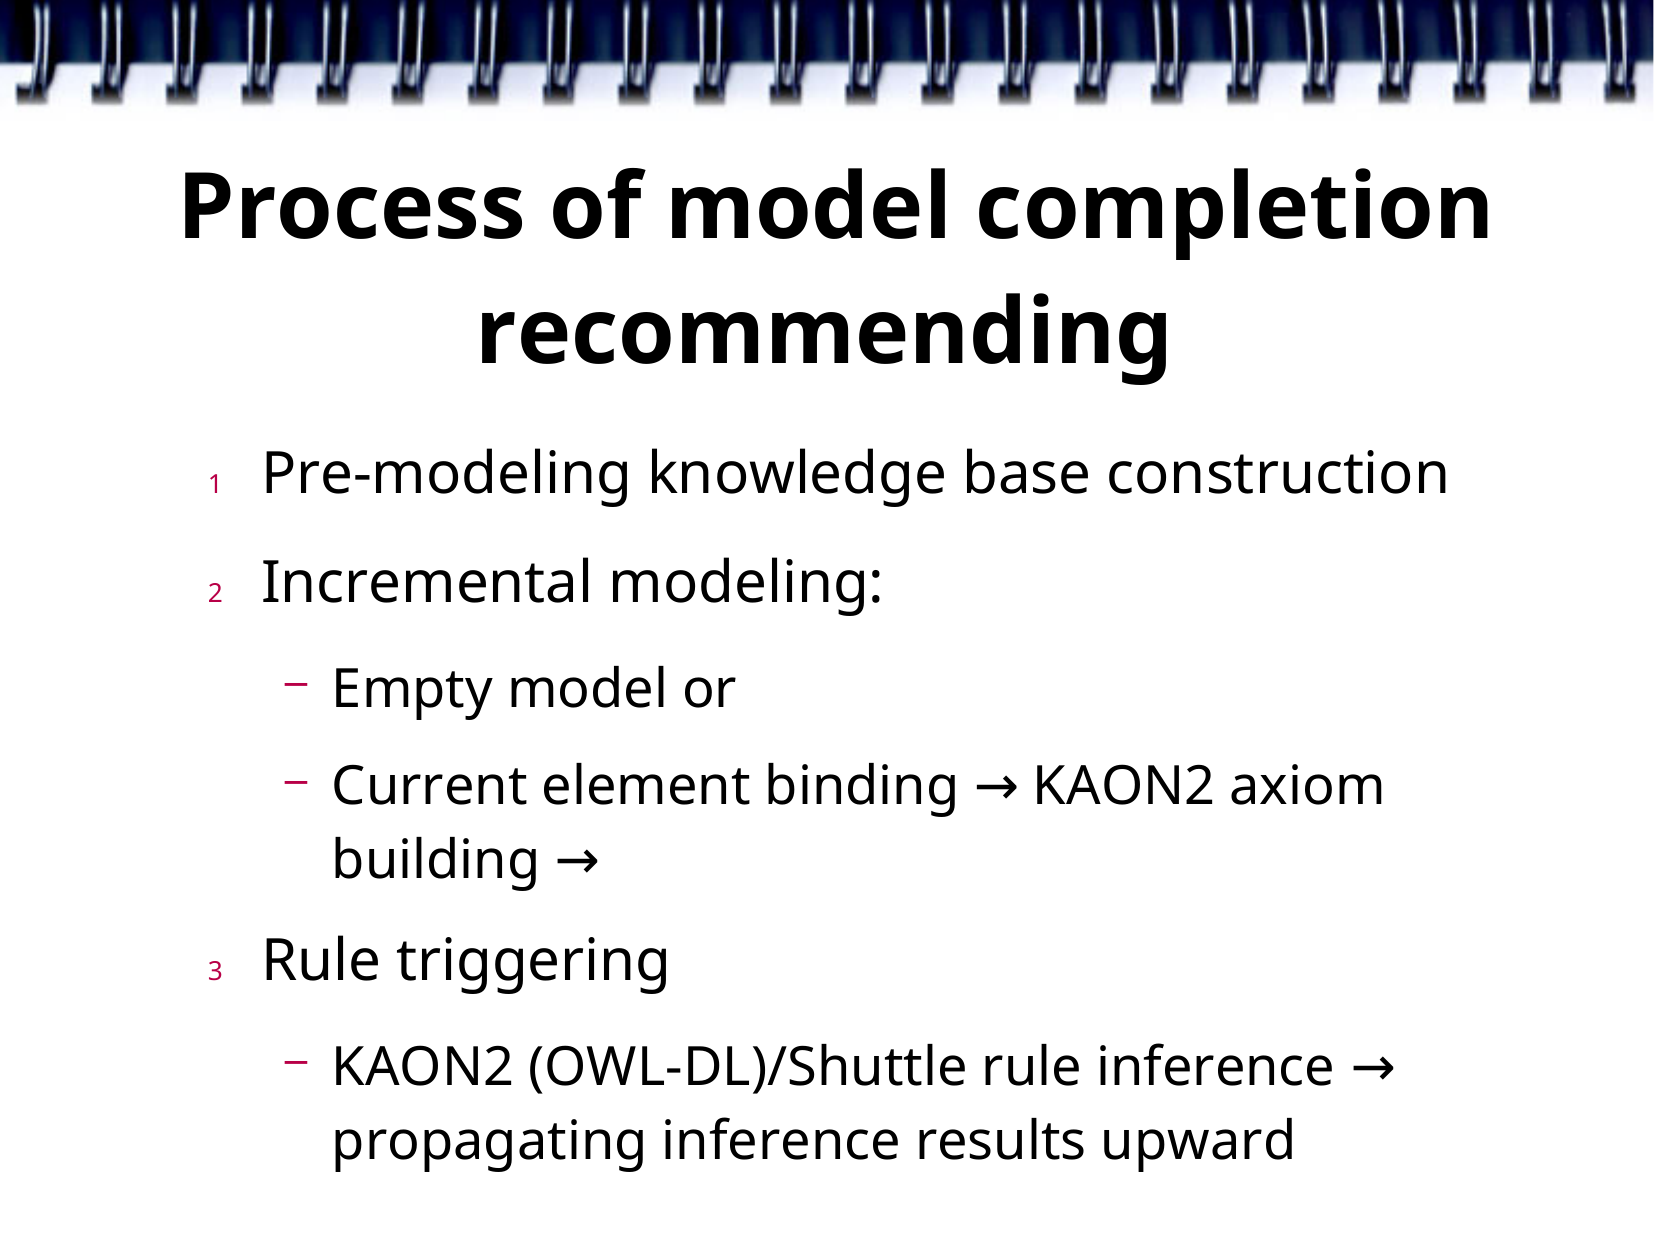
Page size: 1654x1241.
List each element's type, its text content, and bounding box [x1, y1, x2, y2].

list Pre-modeling knowledge base construction Incremental modeling: Empty model or Current element binding → KAON2 axiom building → Rule triggering KAON2 (OWL-DL)/Shuttle rule inference → propagating inference results upward [190, 431, 1472, 1163]
title Process of model completion recommending [139, 151, 1535, 381]
picture [0, 0, 1654, 121]
